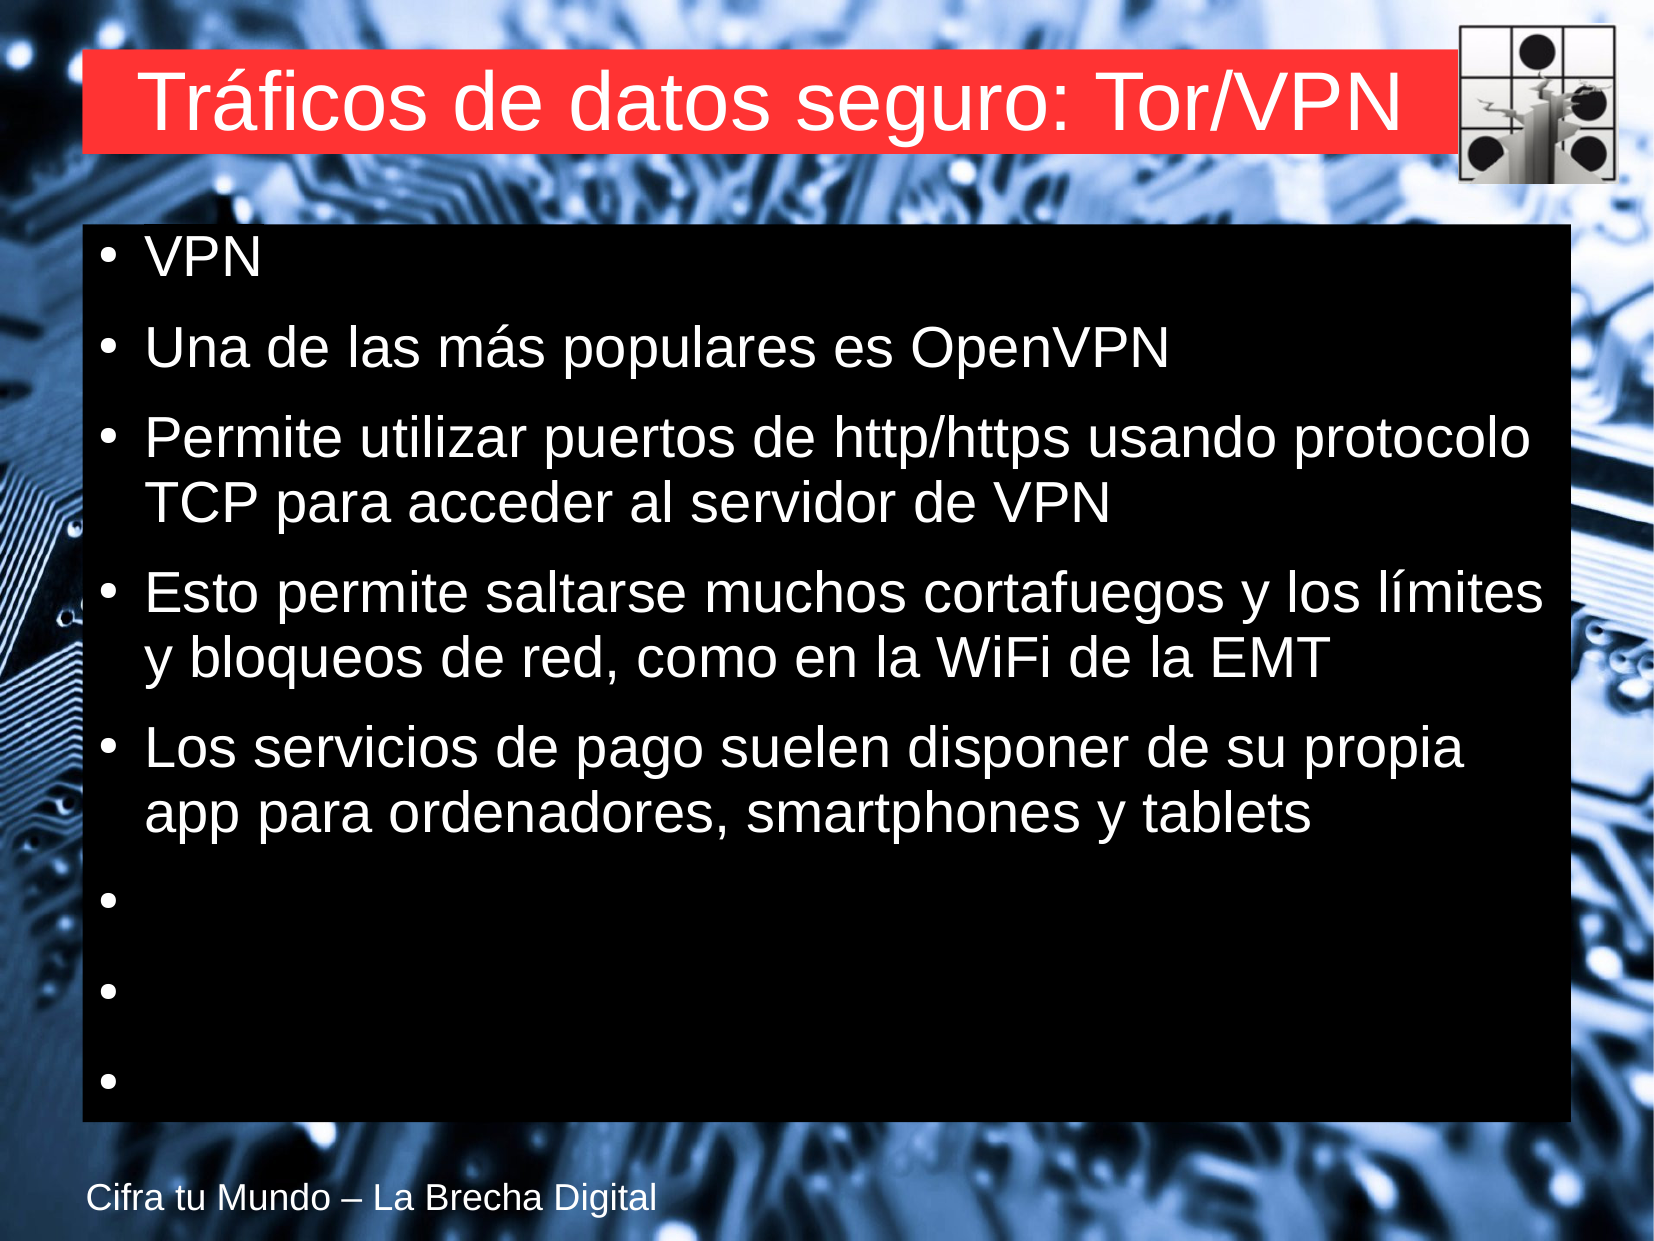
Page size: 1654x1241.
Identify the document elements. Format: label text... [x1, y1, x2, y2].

text_box Cifra tu Mundo – La Brecha Digital [70, 1169, 1453, 1226]
list VPN Una de las más populares es OpenVPN Permite utilizar puertos de http/https usando protocolo TCP para acceder al servidor de VPN Esto permite saltarse muchos cortafuegos y los límites y bloqueos de red, como en la WiFi de la EMT Los servicios de pago suelen disponer de su propia app para ordenadores, smartphones y tablets [82, 224, 1571, 1123]
picture [0, 0, 1654, 1241]
title Tráficos de datos seguro: Tor/VPN [82, 49, 1458, 154]
